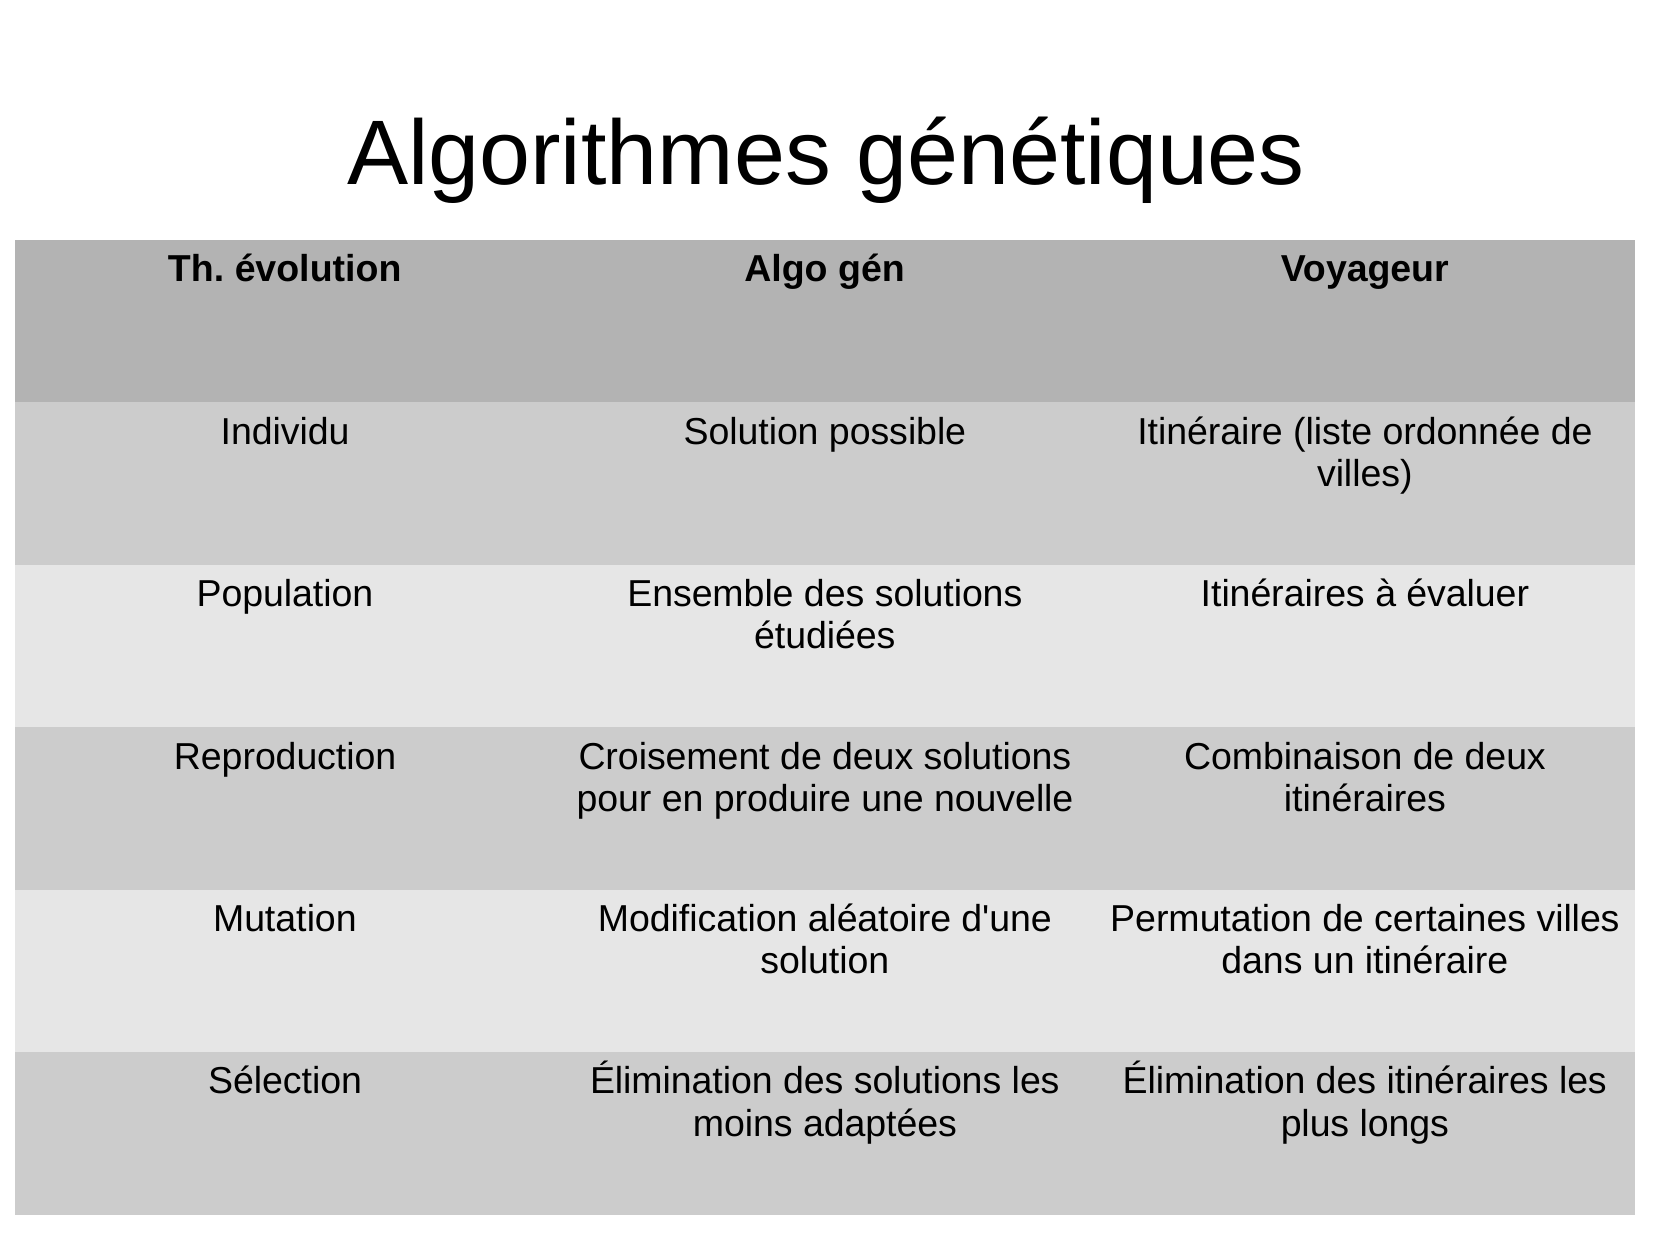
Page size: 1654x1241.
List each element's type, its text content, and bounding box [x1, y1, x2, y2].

table_cell Combinaison de deux itinéraires [1095, 727, 1635, 890]
table_cell Modification aléatoire d'une solution [555, 890, 1095, 1052]
table_cell Élimination des solutions les moins adaptées [555, 1052, 1095, 1215]
table_cell Ensemble des solutions étudiées [555, 565, 1095, 727]
table_cell Solution possible [555, 402, 1095, 565]
table_cell Mutation [15, 890, 555, 1052]
table_cell Croisement de deux solutions pour en produire une nouvelle [555, 727, 1095, 890]
table_cell Élimination des itinéraires les plus longs [1095, 1052, 1635, 1215]
table_cell Itinéraire (liste ordonnée de villes) [1095, 402, 1635, 565]
table_header Voyageur [1095, 240, 1635, 402]
table_cell Reproduction [15, 727, 555, 890]
table_header Th. évolution [15, 240, 555, 402]
table_cell Permutation de certaines villes dans un itinéraire [1095, 890, 1635, 1052]
table_cell Sélection [15, 1052, 555, 1215]
table_cell Population [15, 565, 555, 727]
table_cell Individu [15, 402, 555, 565]
table_header Algo gén [555, 240, 1095, 402]
table_cell Itinéraires à évaluer [1095, 565, 1635, 727]
title Algorithmes génétiques [82, 49, 1571, 240]
